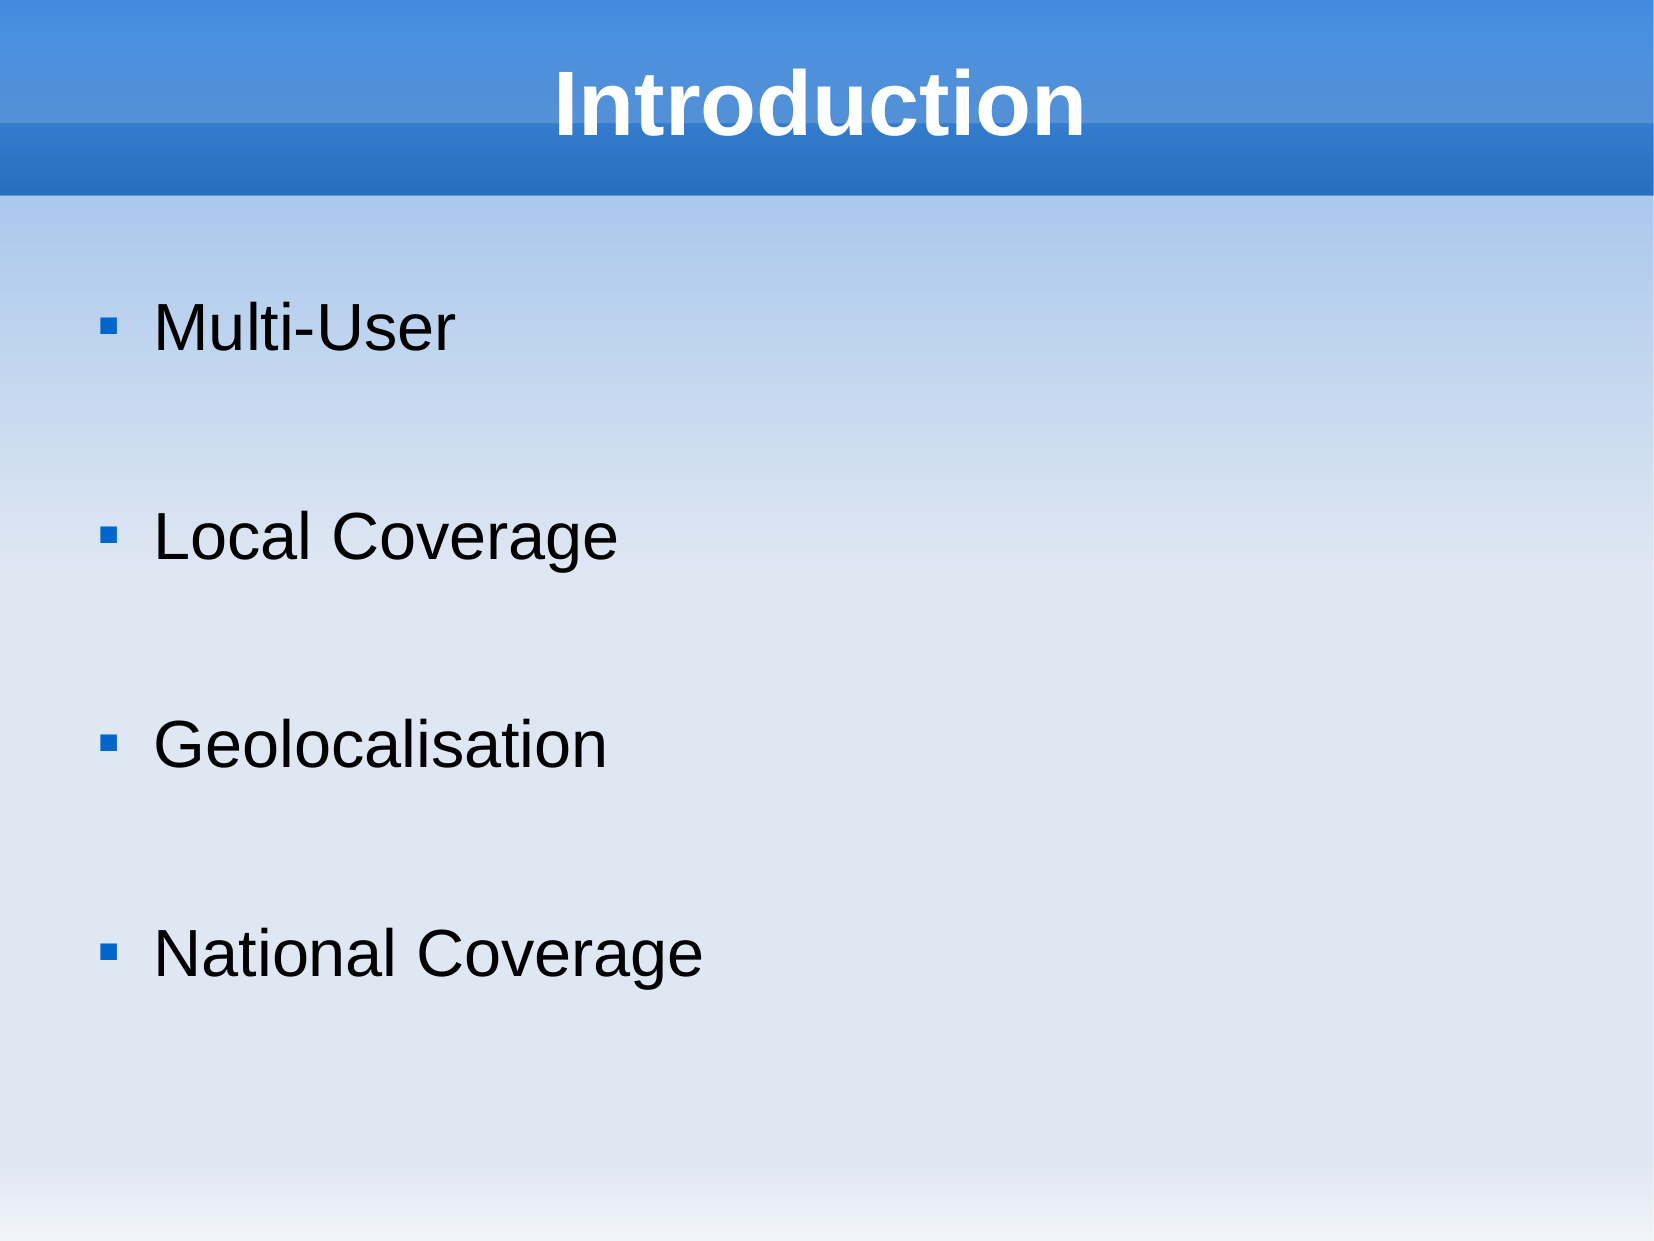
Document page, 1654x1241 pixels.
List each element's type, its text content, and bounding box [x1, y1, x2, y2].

title Introduction [76, 0, 1565, 208]
picture [0, 0, 1654, 1241]
list Multi-User Local Coverage Geolocalisation National Coverage [82, 290, 1571, 1109]
